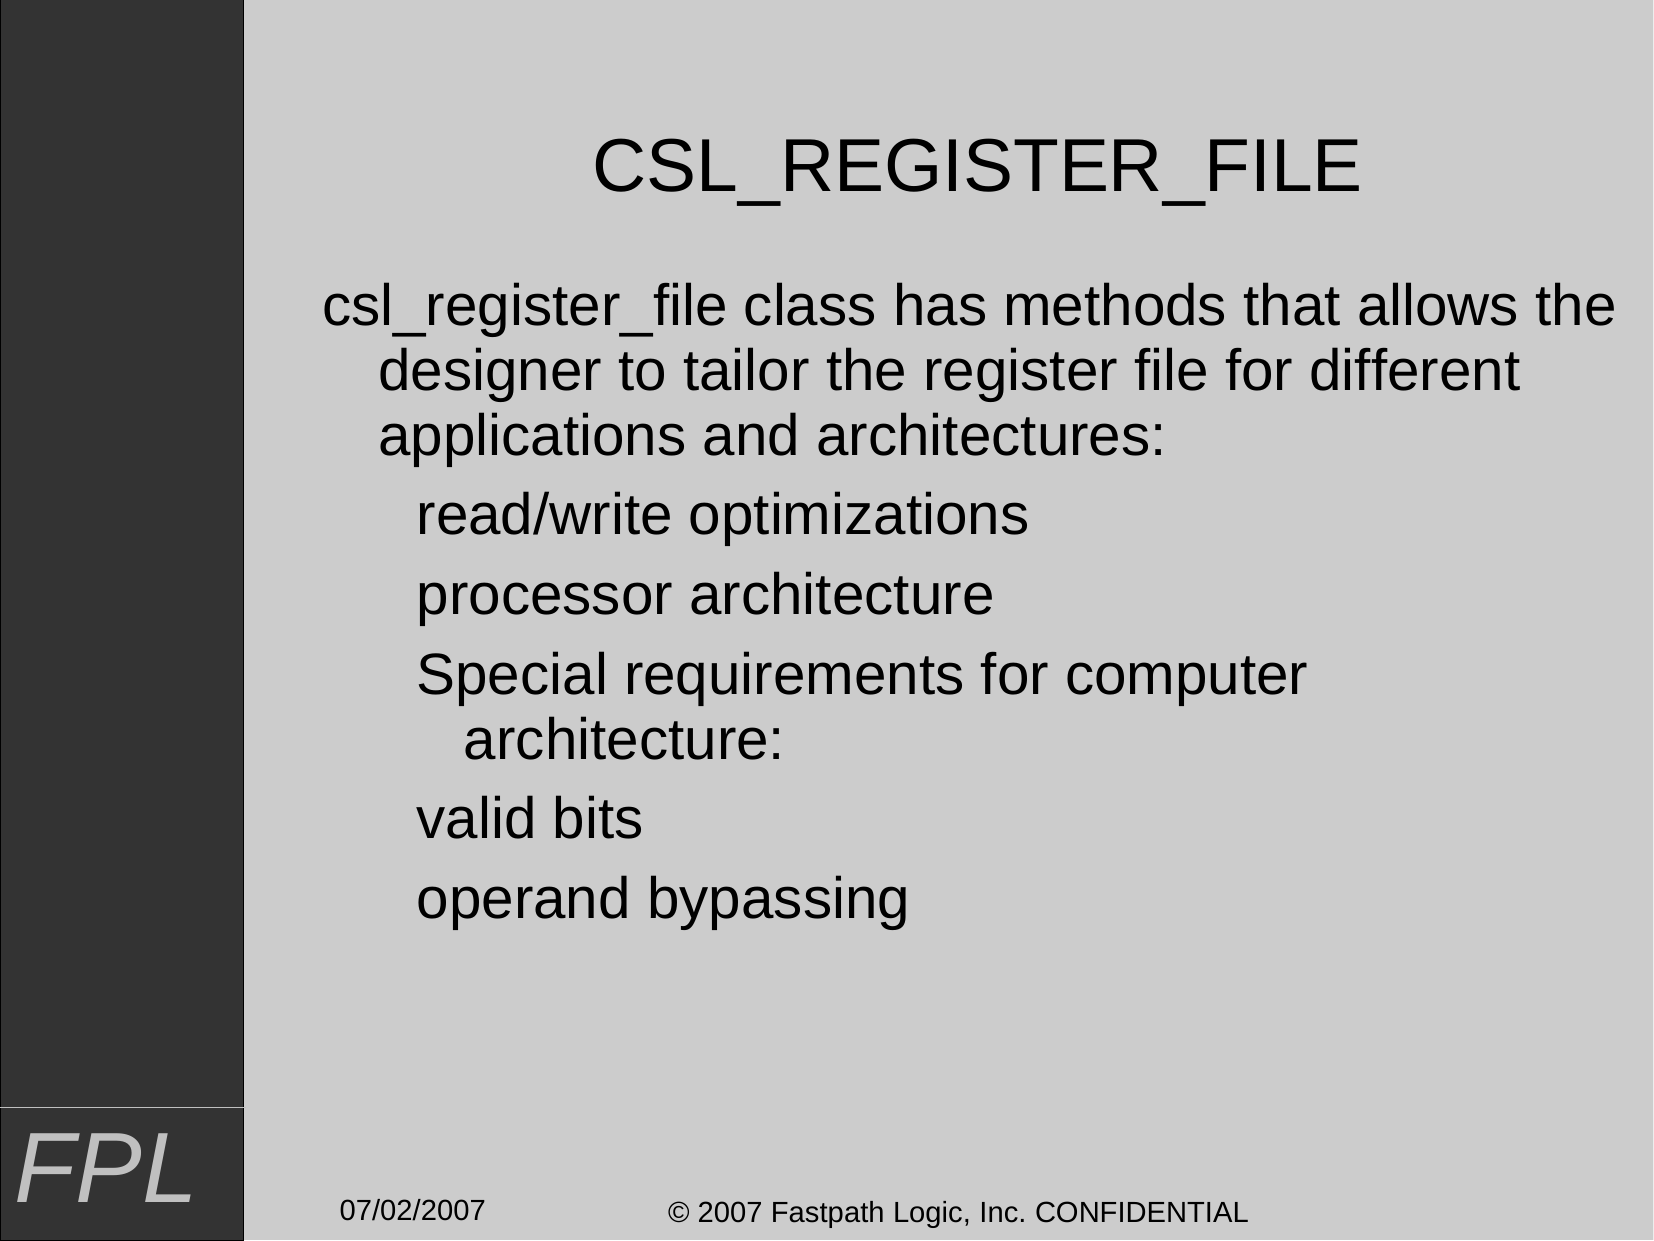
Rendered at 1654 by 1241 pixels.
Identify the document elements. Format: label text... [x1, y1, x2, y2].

title CSL_REGISTER_FILE [427, 57, 1530, 272]
list csl_register_file class has methods that allows the designer to tailor the register file for different applications and architectures: read/write optimizations processor architecture Special requirements for computer architecture: valid bits operand bypassing [322, 272, 1635, 1179]
